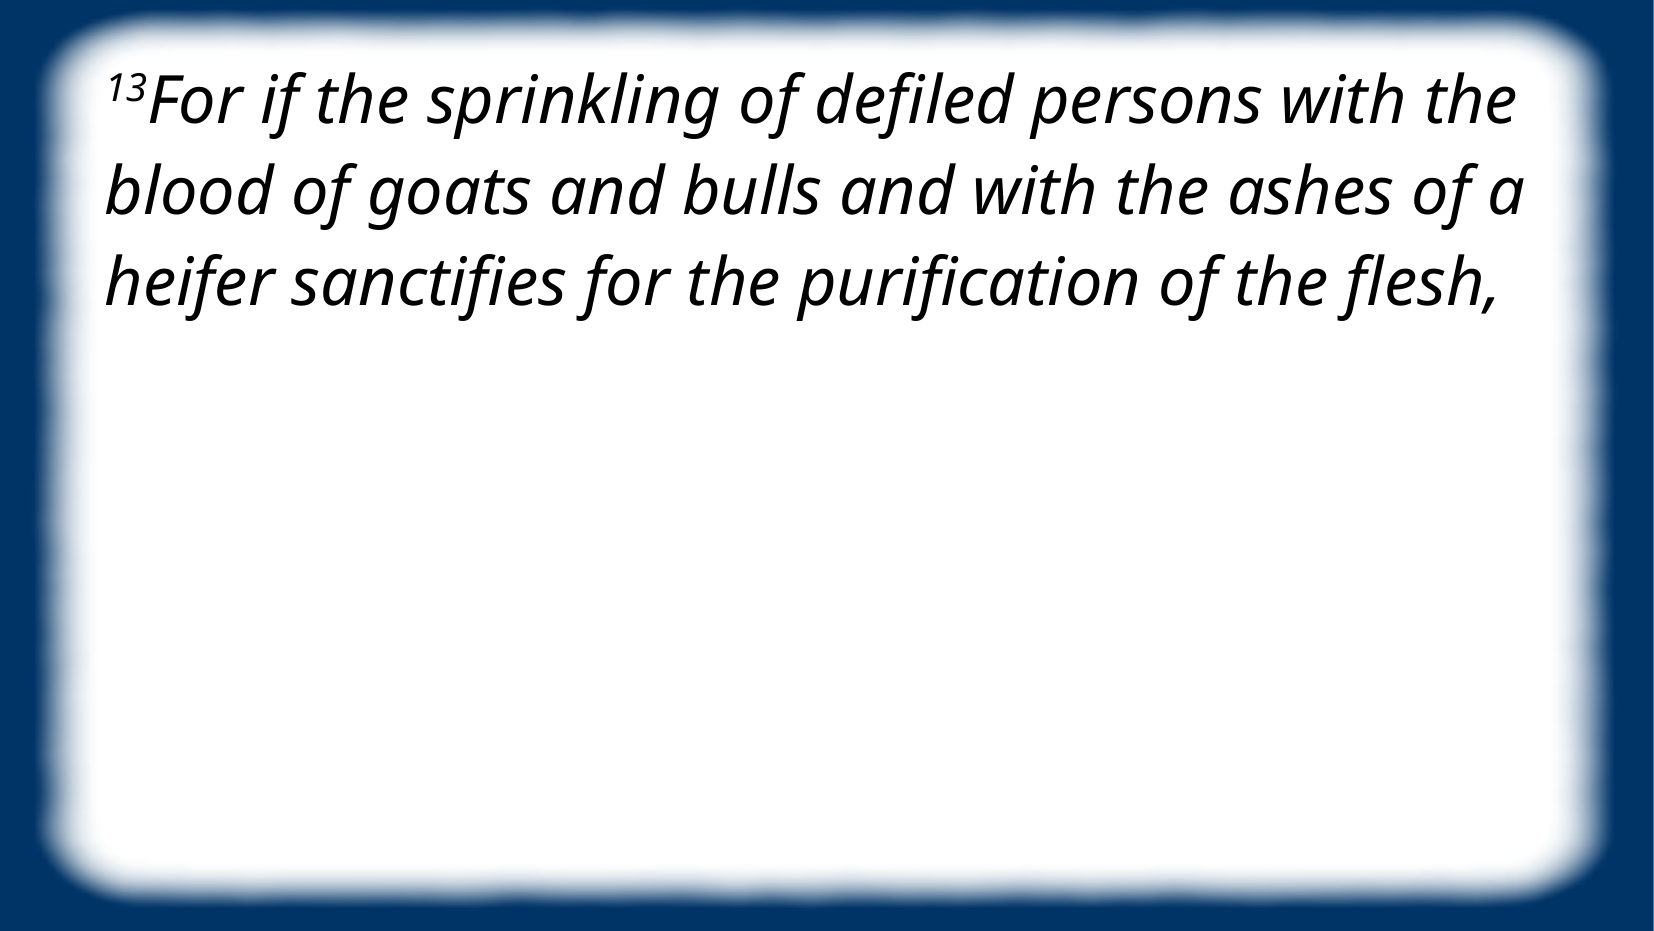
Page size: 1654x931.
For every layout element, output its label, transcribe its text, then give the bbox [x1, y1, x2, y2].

text_box 13For if the sprinkling of defiled persons with the blood of goats and bulls and with the ashes of a heifer sanctifies for the purification of the flesh, [90, 45, 1561, 327]
picture [0, 0, 1654, 931]
